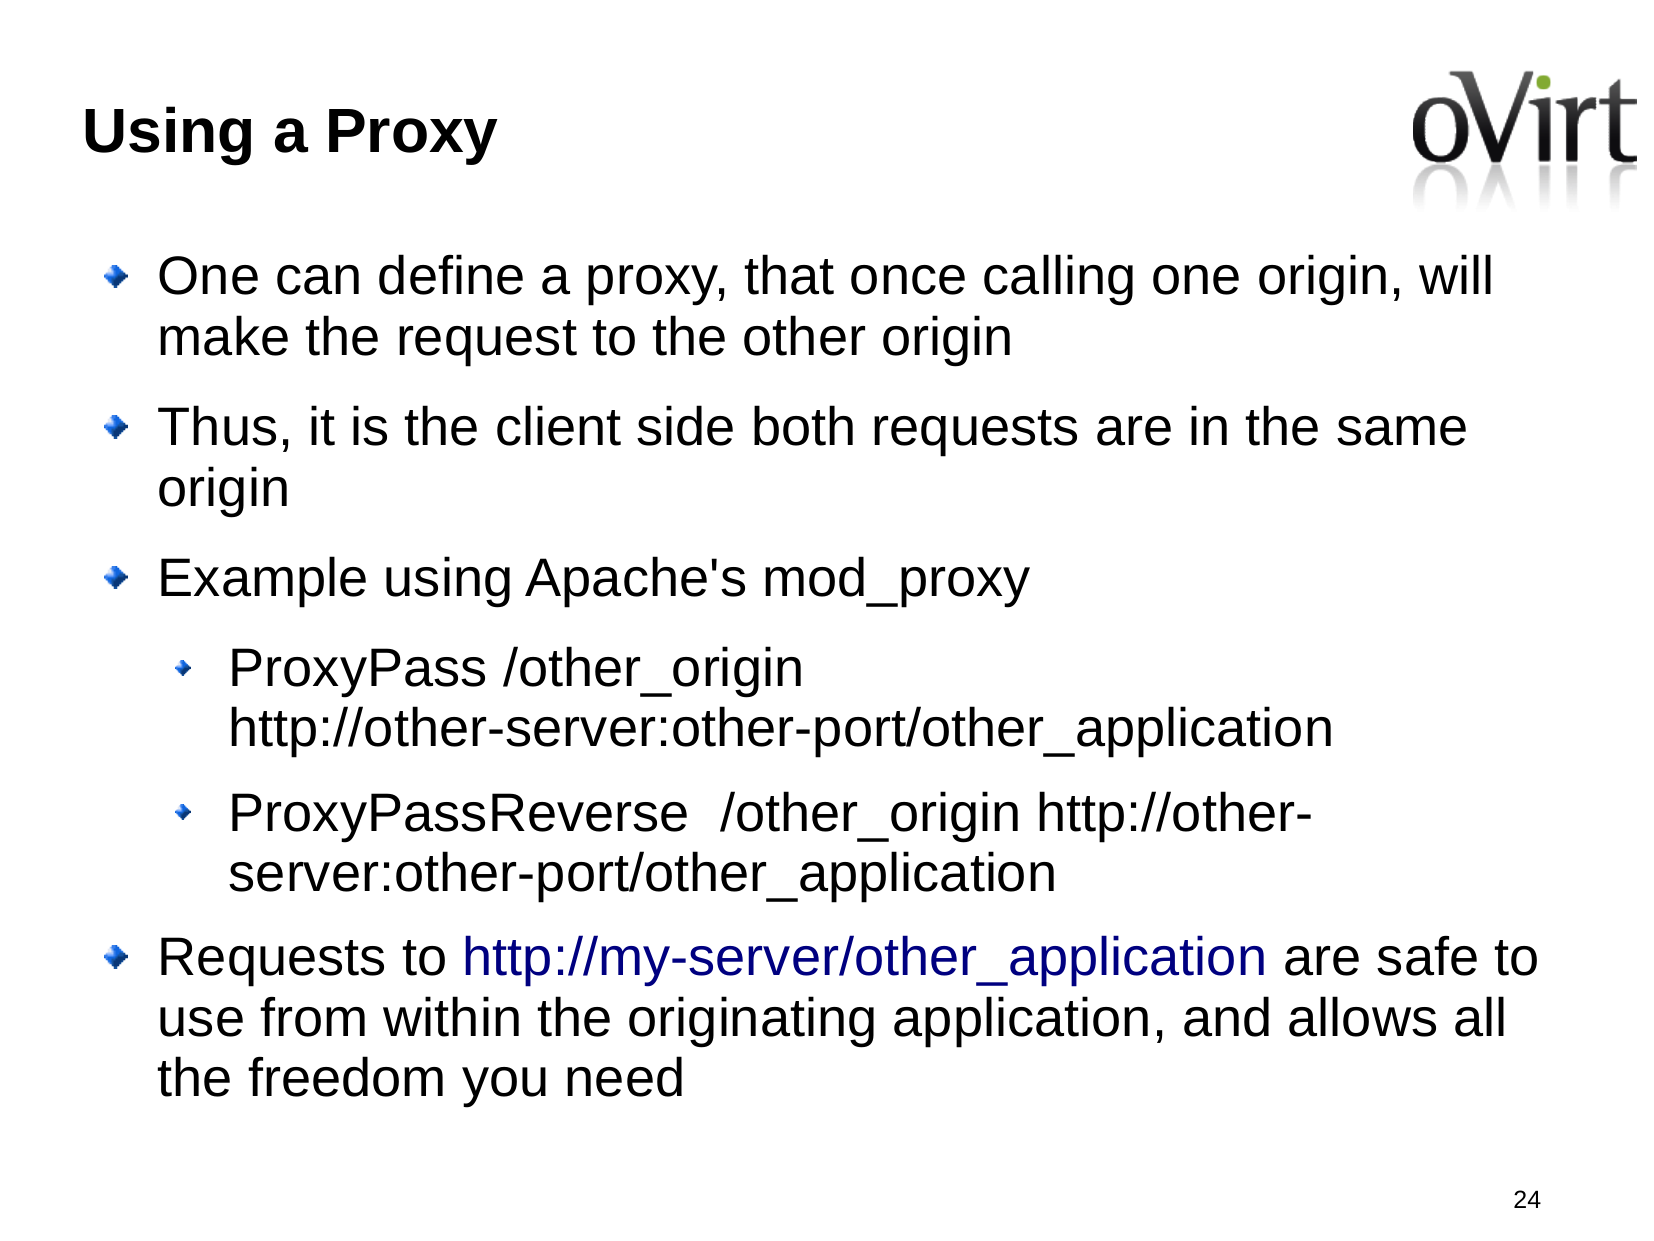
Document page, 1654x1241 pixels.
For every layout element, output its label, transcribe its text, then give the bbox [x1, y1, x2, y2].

title Using a Proxy [82, 37, 1303, 226]
picture [1413, 63, 1637, 212]
list One can define a proxy, that once calling one origin, will make the request to the other origin Thus, it is the client side both requests are in the same origin Example using Apache's mod_proxy ProxyPass /other_origin http://other-server:other-port/other_application ProxyPassReverse /other_origin http://other-server:other-port/other_application Requests to http://my-server/other_application are safe to use from within the originating application, and allows all the freedom you need [86, 246, 1576, 1241]
